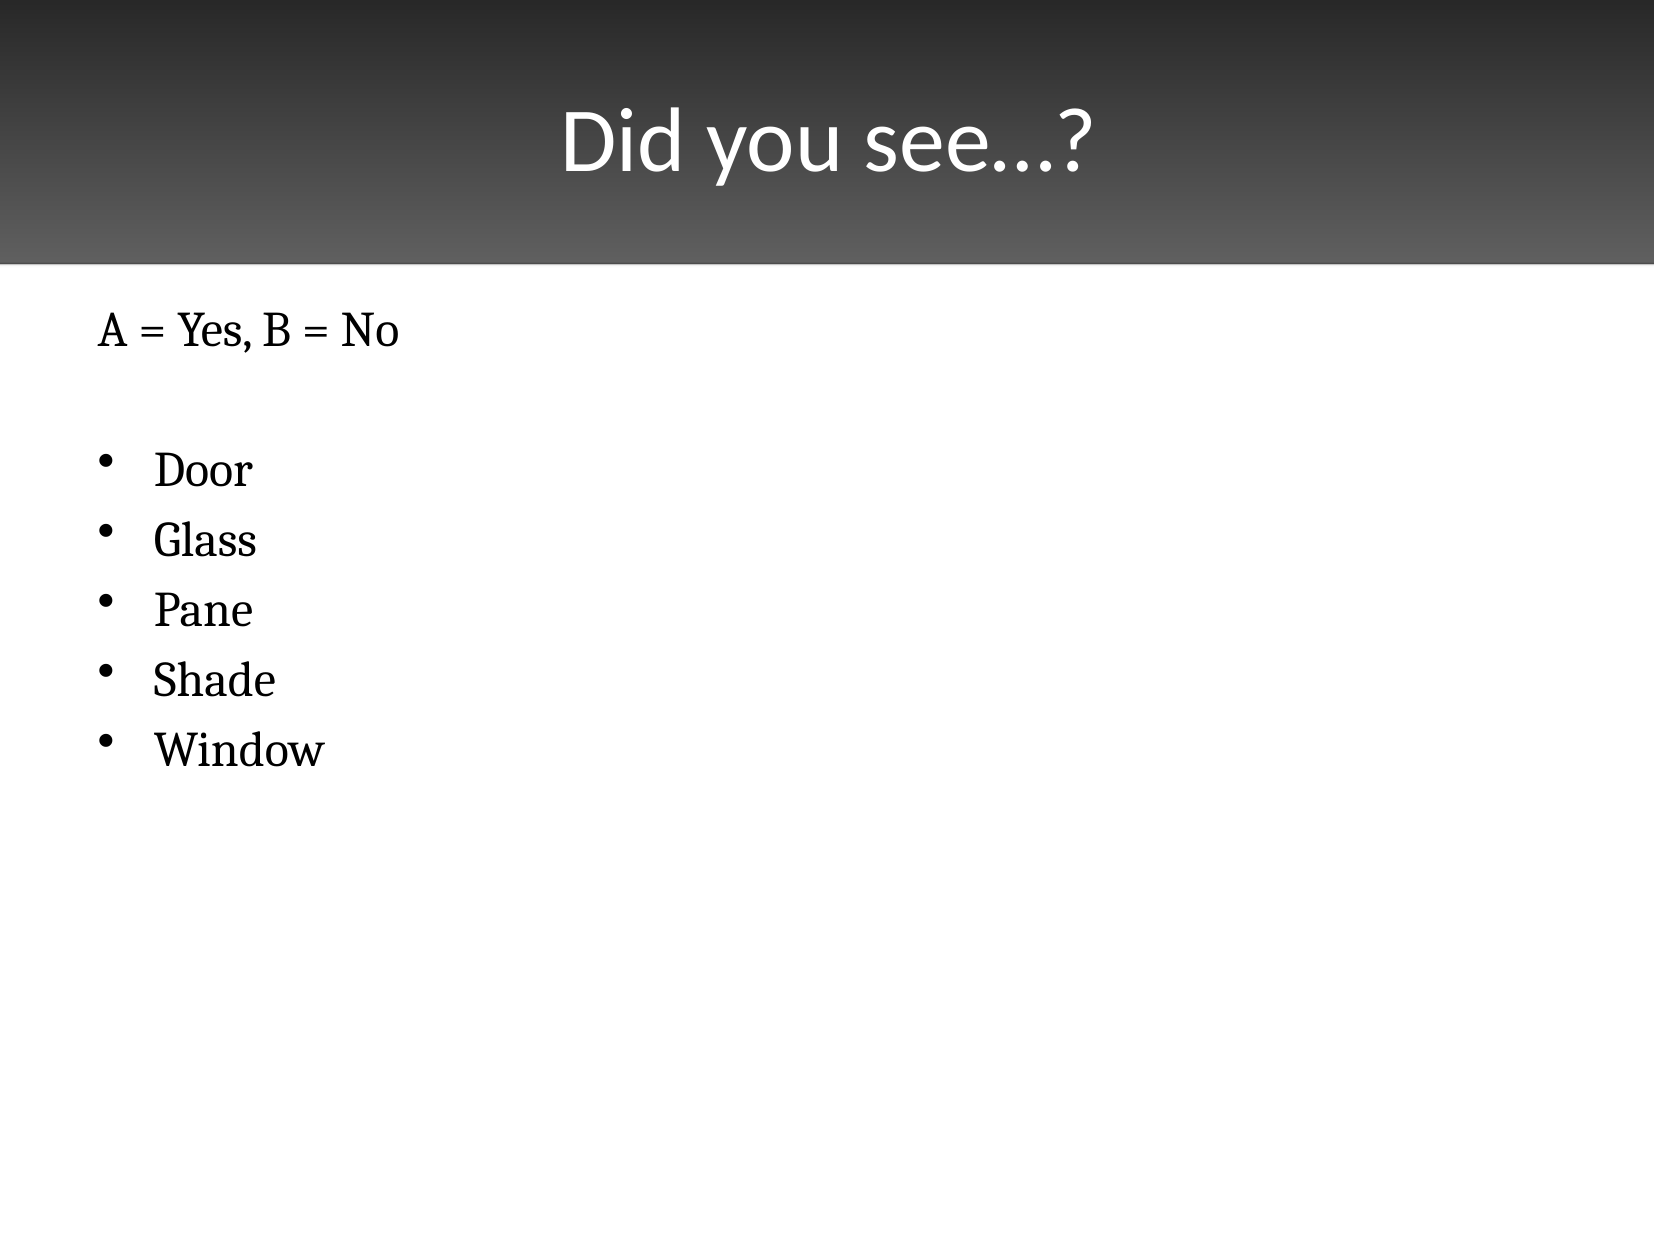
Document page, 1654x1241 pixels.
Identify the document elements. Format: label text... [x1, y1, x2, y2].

title Did you see…? [84, 26, 1573, 243]
list A = Yes, B = No Door Glass Pane Shade Window [82, 289, 1571, 1108]
